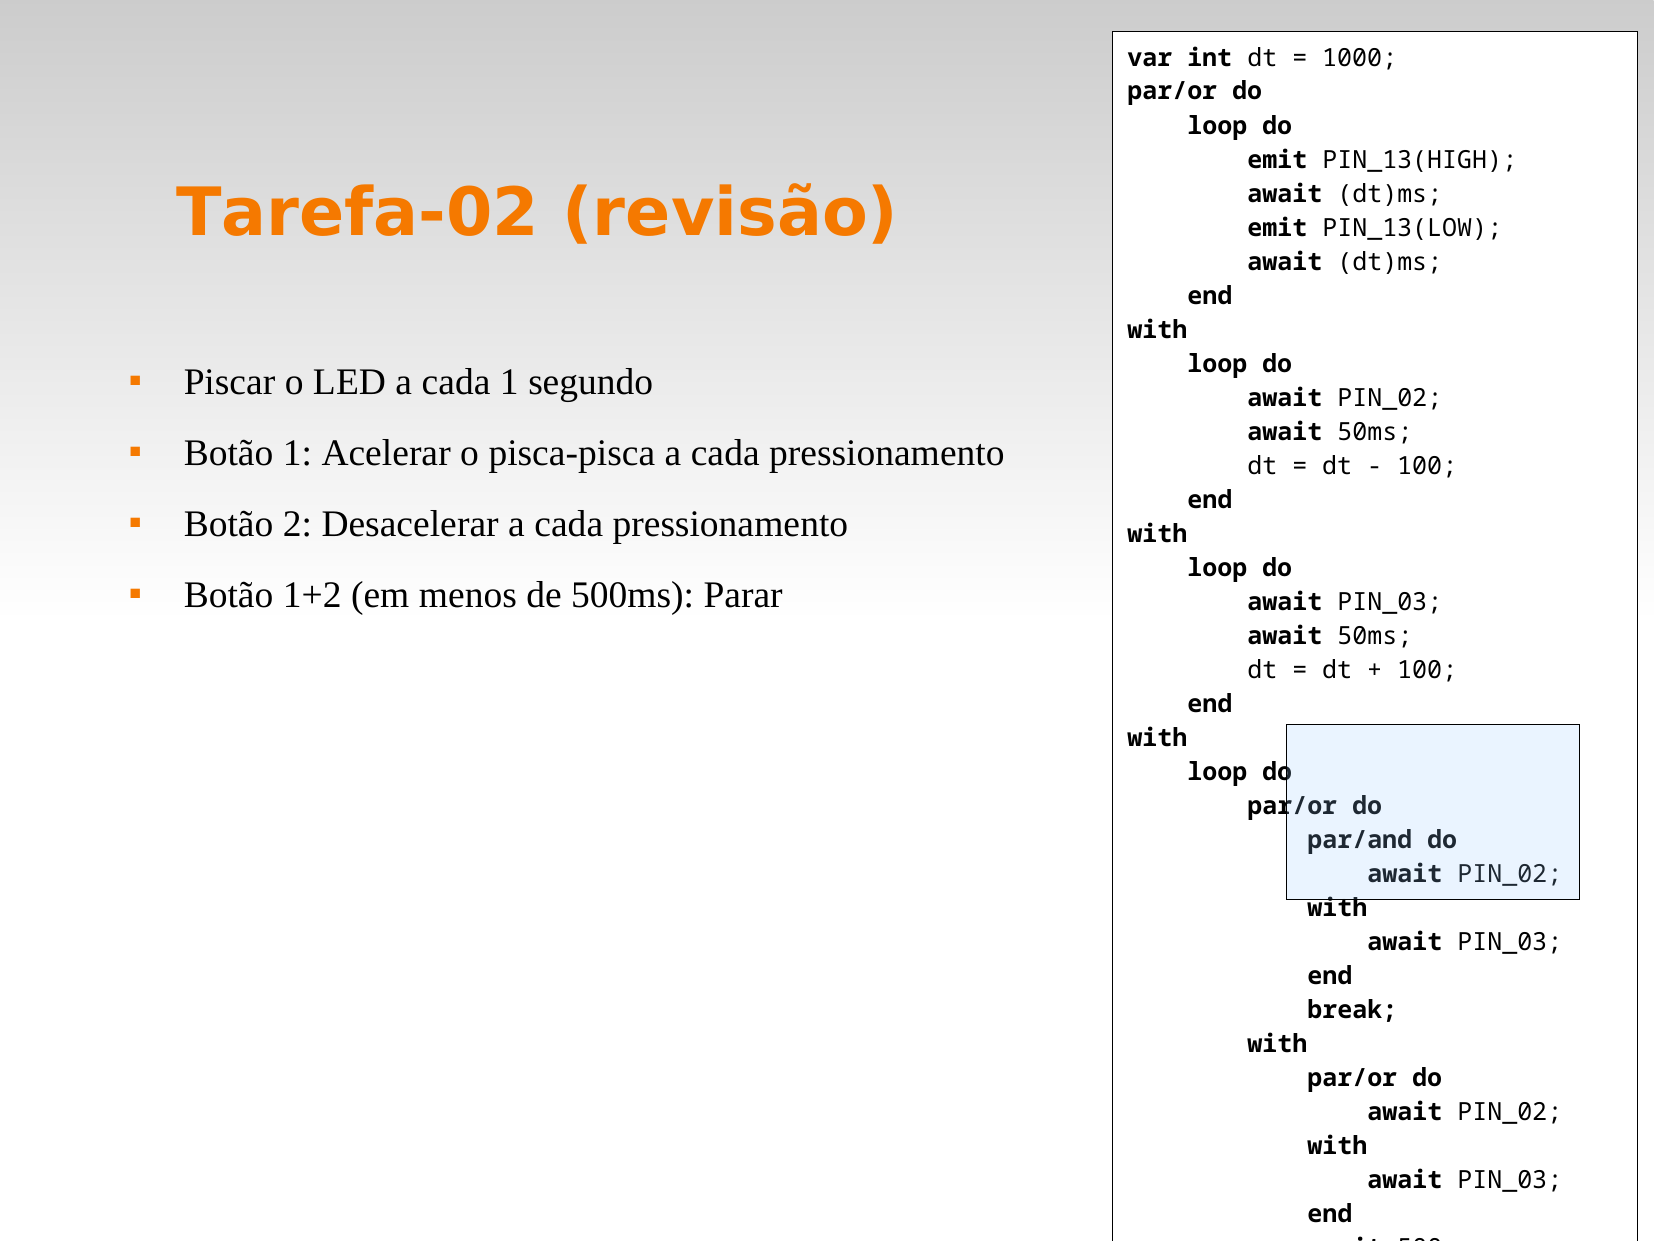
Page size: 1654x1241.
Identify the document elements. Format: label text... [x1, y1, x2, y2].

text_box var int dt = 1000; par/or do loop do emit PIN_13(HIGH); await (dt)ms; emit PIN_13(LOW); await (dt)ms; end with loop do await PIN_02; await 50ms; dt = dt - 100; end with loop do await PIN_03; await 50ms; dt = dt + 100; end with loop do par/or do par/and do await PIN_02; with await PIN_03; end break; with par/or do await PIN_02; with await PIN_03; end await 500ms; end end end [1112, 31, 1638, 1207]
text_box [1286, 724, 1580, 900]
list Piscar o LED a cada 1 segundo Botão 1: Acelerar o pisca-pisca a cada pressionamento Botão 2: Desacelerar a cada pressionamento Botão 1+2 (em menos de 500ms): Parar [41, 361, 1041, 1180]
title Tarefa-02 (revisão) [35, 108, 1041, 316]
